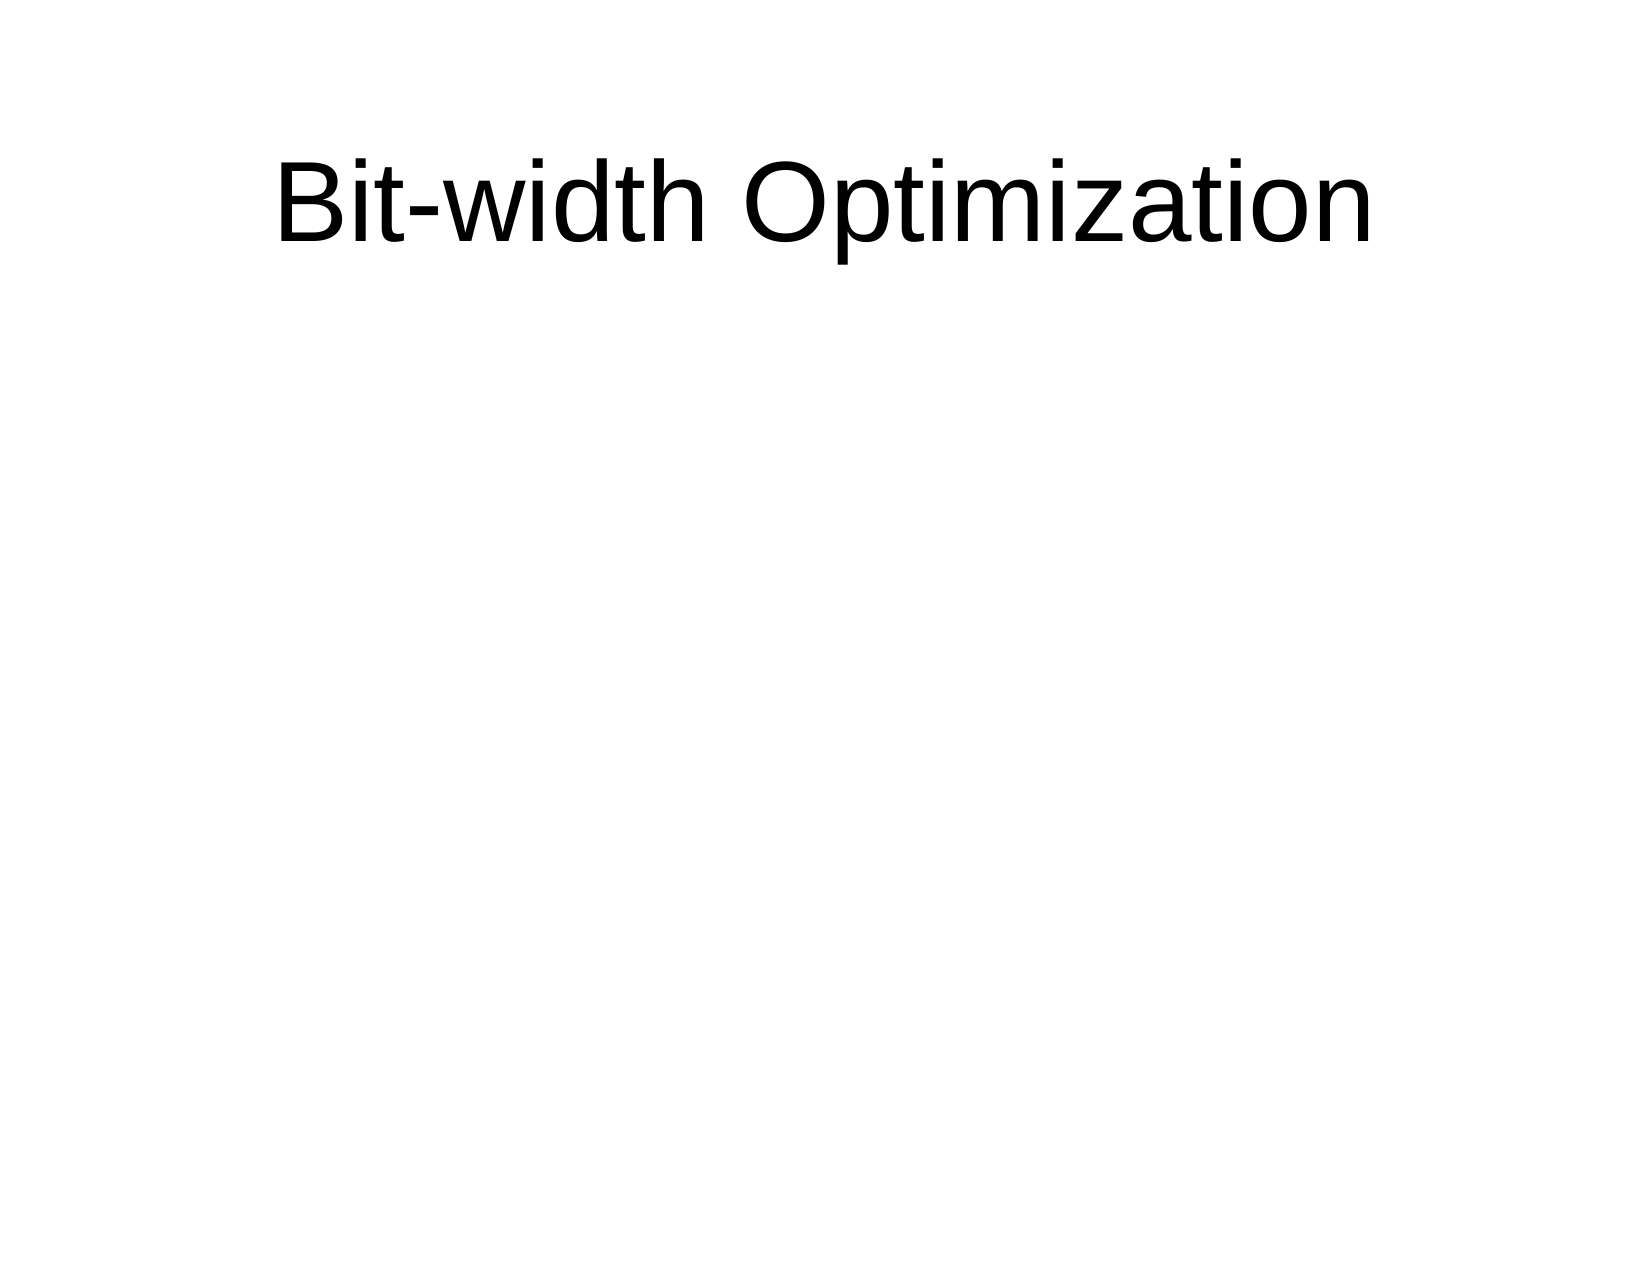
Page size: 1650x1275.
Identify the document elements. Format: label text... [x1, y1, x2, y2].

title Bit-width Optimization [135, 104, 1515, 298]
